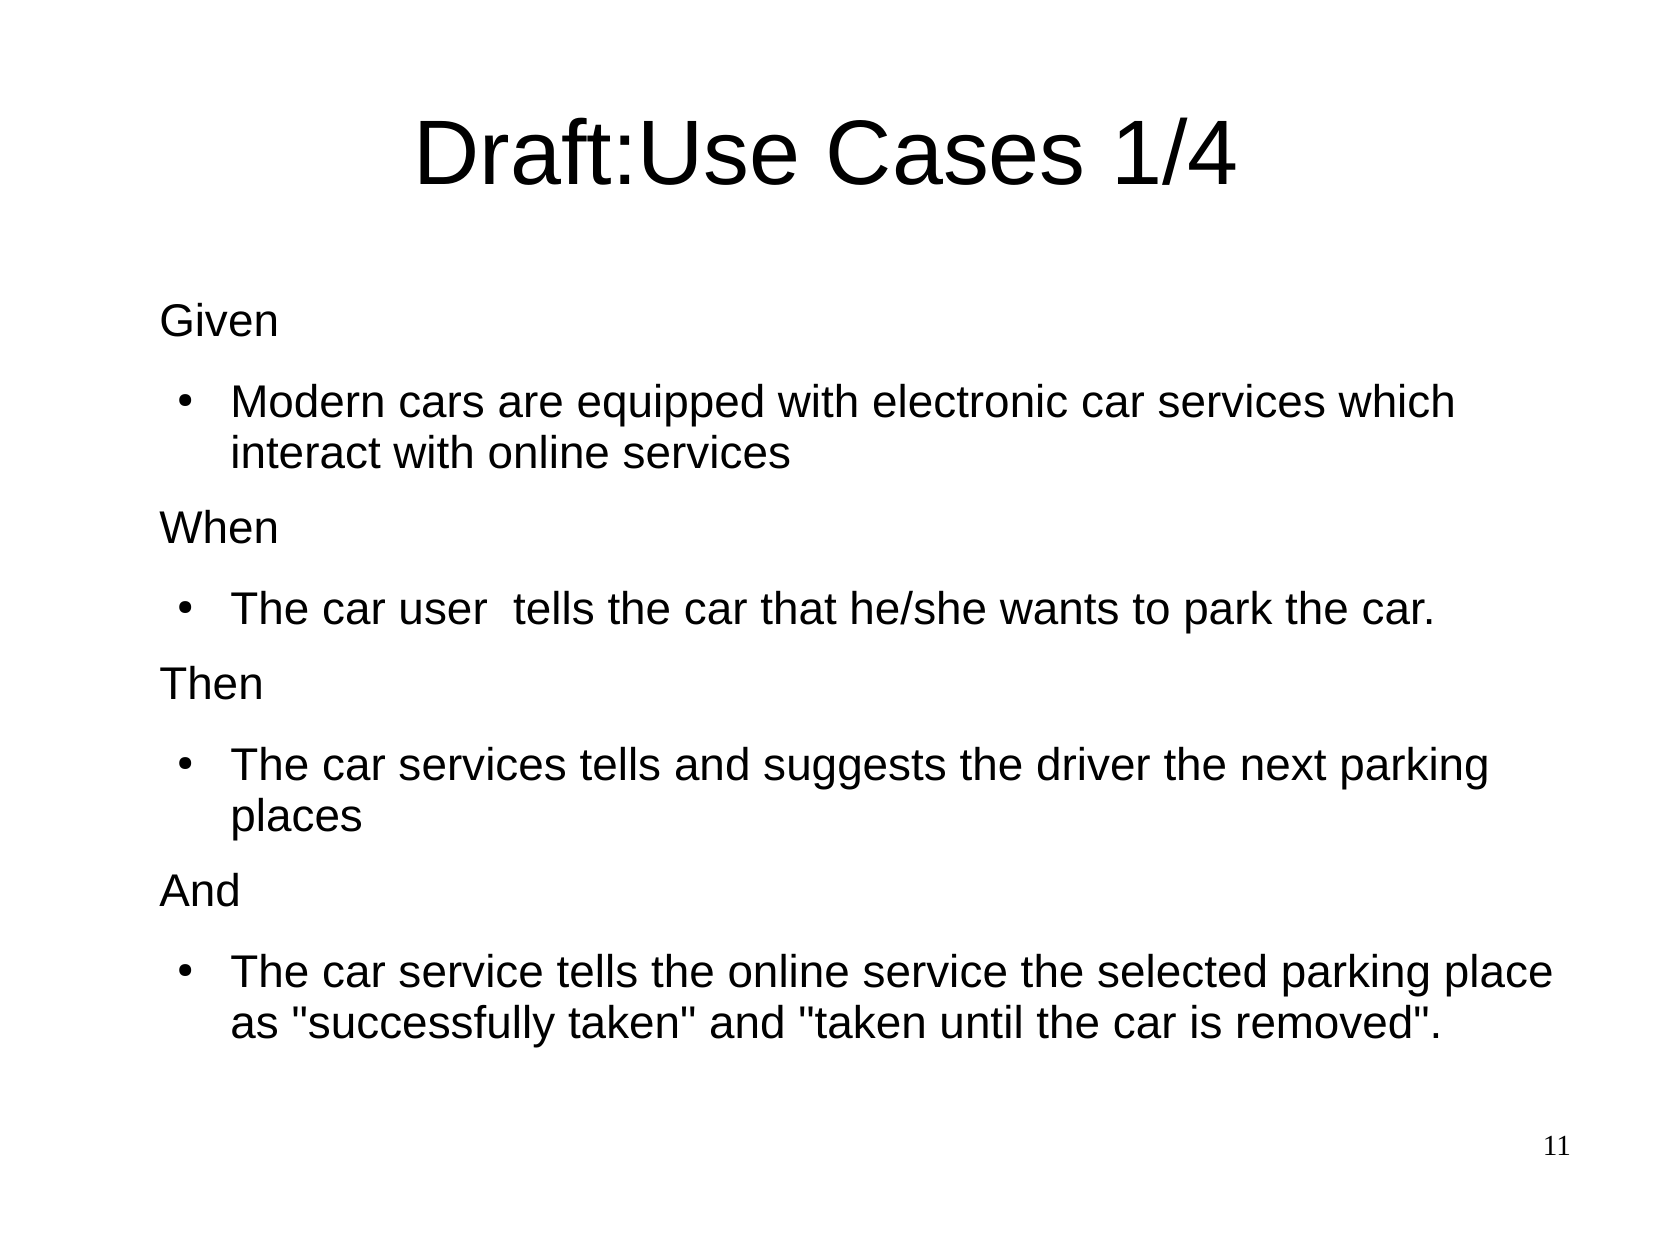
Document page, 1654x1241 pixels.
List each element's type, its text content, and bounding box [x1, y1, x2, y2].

list Given Modern cars are equipped with electronic car services which interact with online services When The car user tells the car that he/she wants to park the car. Then The car services tells and suggests the driver the next parking places And The car service tells the online service the selected parking place as "successfully taken" and "taken until the car is removed". [88, 295, 1577, 1152]
title Draft:Use Cases 1/4 [82, 49, 1571, 257]
